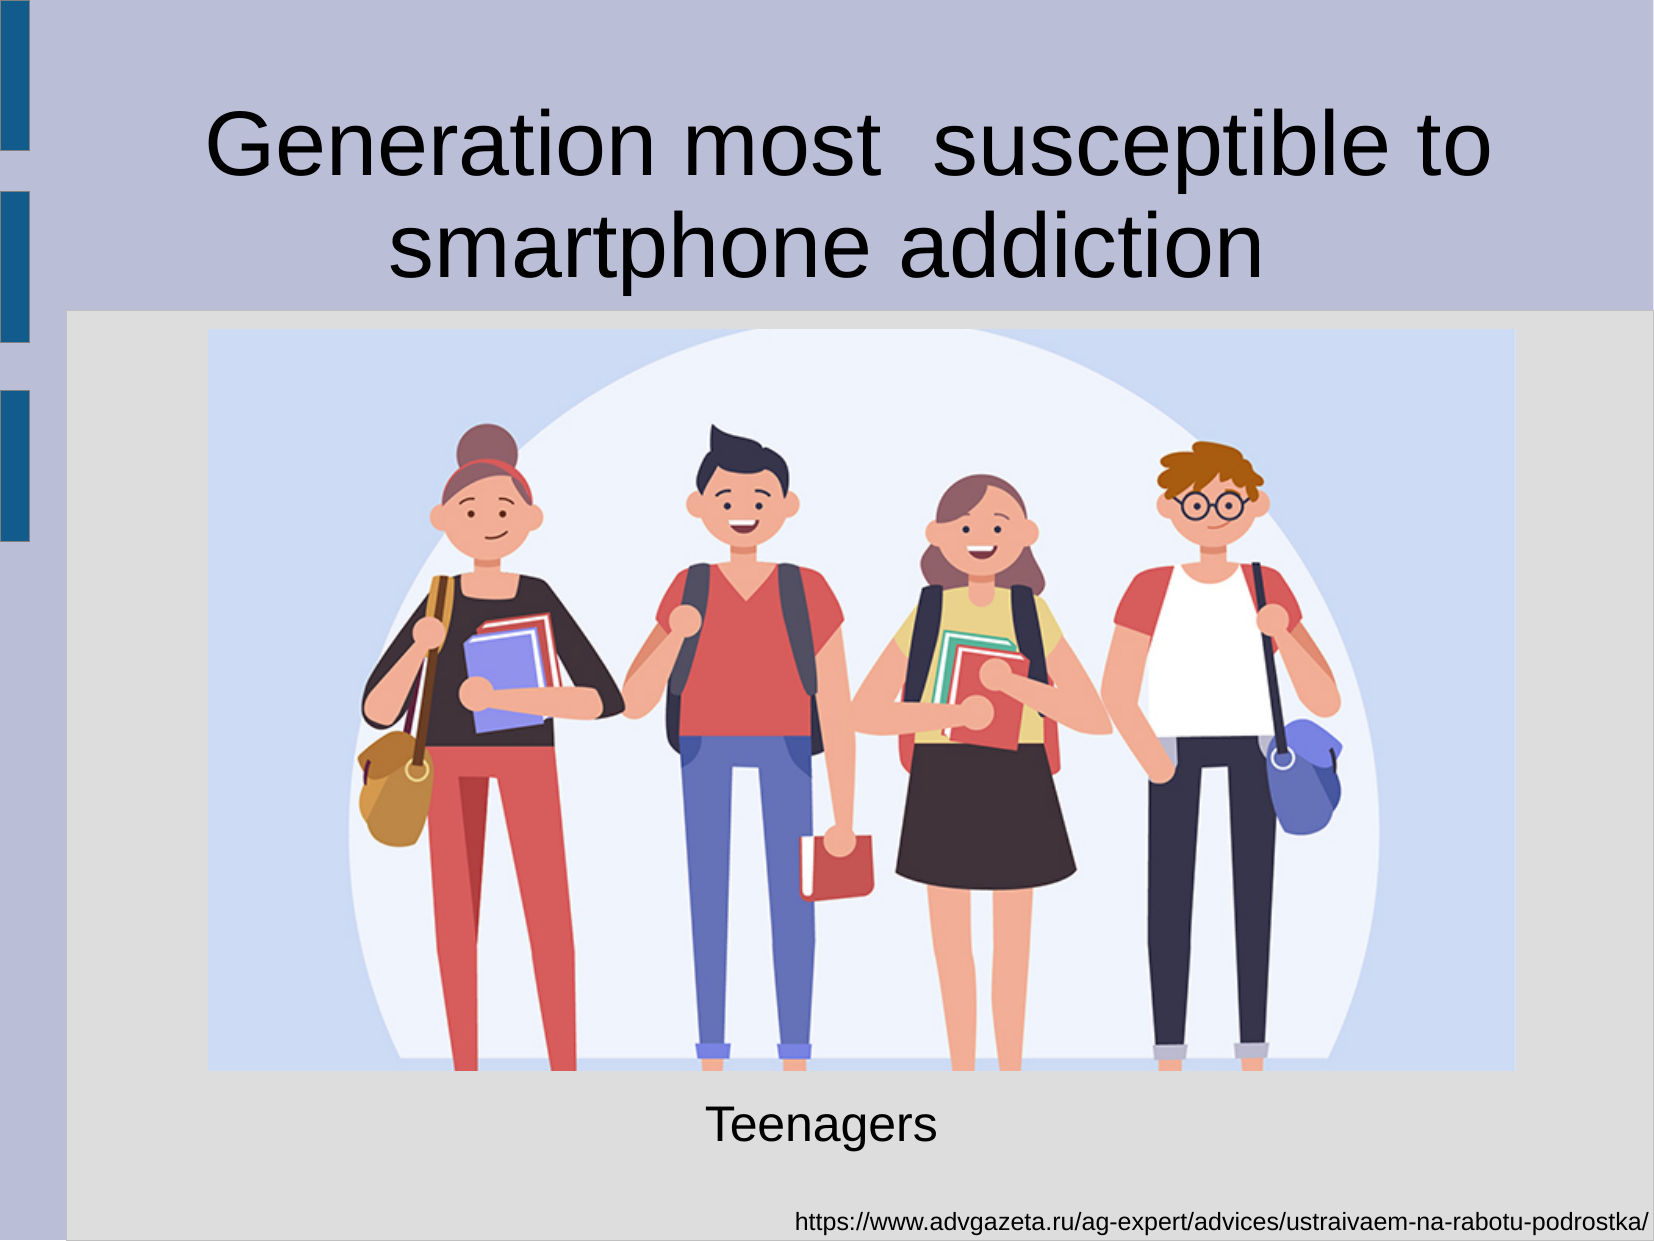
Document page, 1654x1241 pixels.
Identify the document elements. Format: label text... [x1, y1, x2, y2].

text_box https://www.advgazeta.ru/ag-expert/advices/ustraivaem-na-rabotu-podrostka/ [780, 1200, 1654, 1241]
picture [208, 329, 1516, 1071]
text_box Teenagers [690, 1088, 1606, 1216]
title Generation most susceptible to smartphone addiction [121, 91, 1534, 299]
